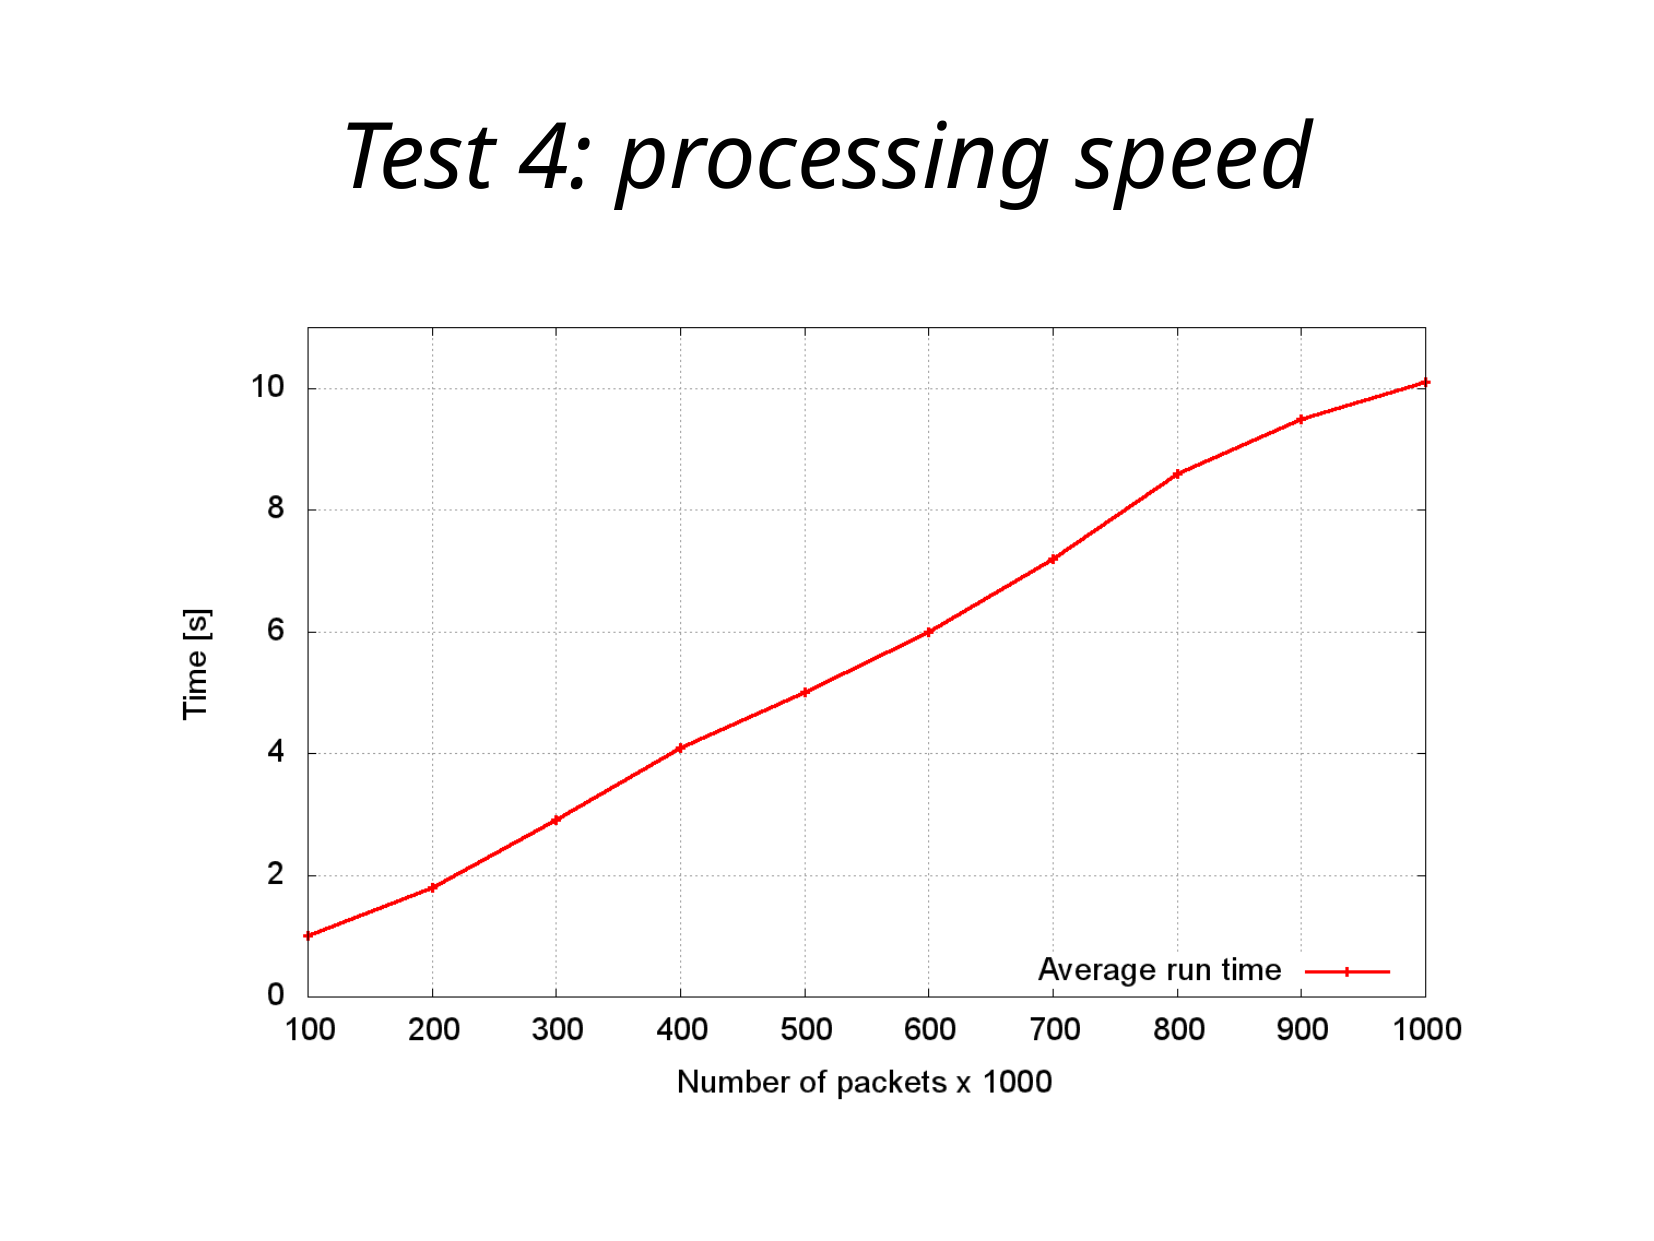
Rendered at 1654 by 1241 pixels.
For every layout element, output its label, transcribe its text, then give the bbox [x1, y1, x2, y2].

picture [171, 290, 1482, 1109]
title Test 4: processing speed [82, 49, 1571, 257]
